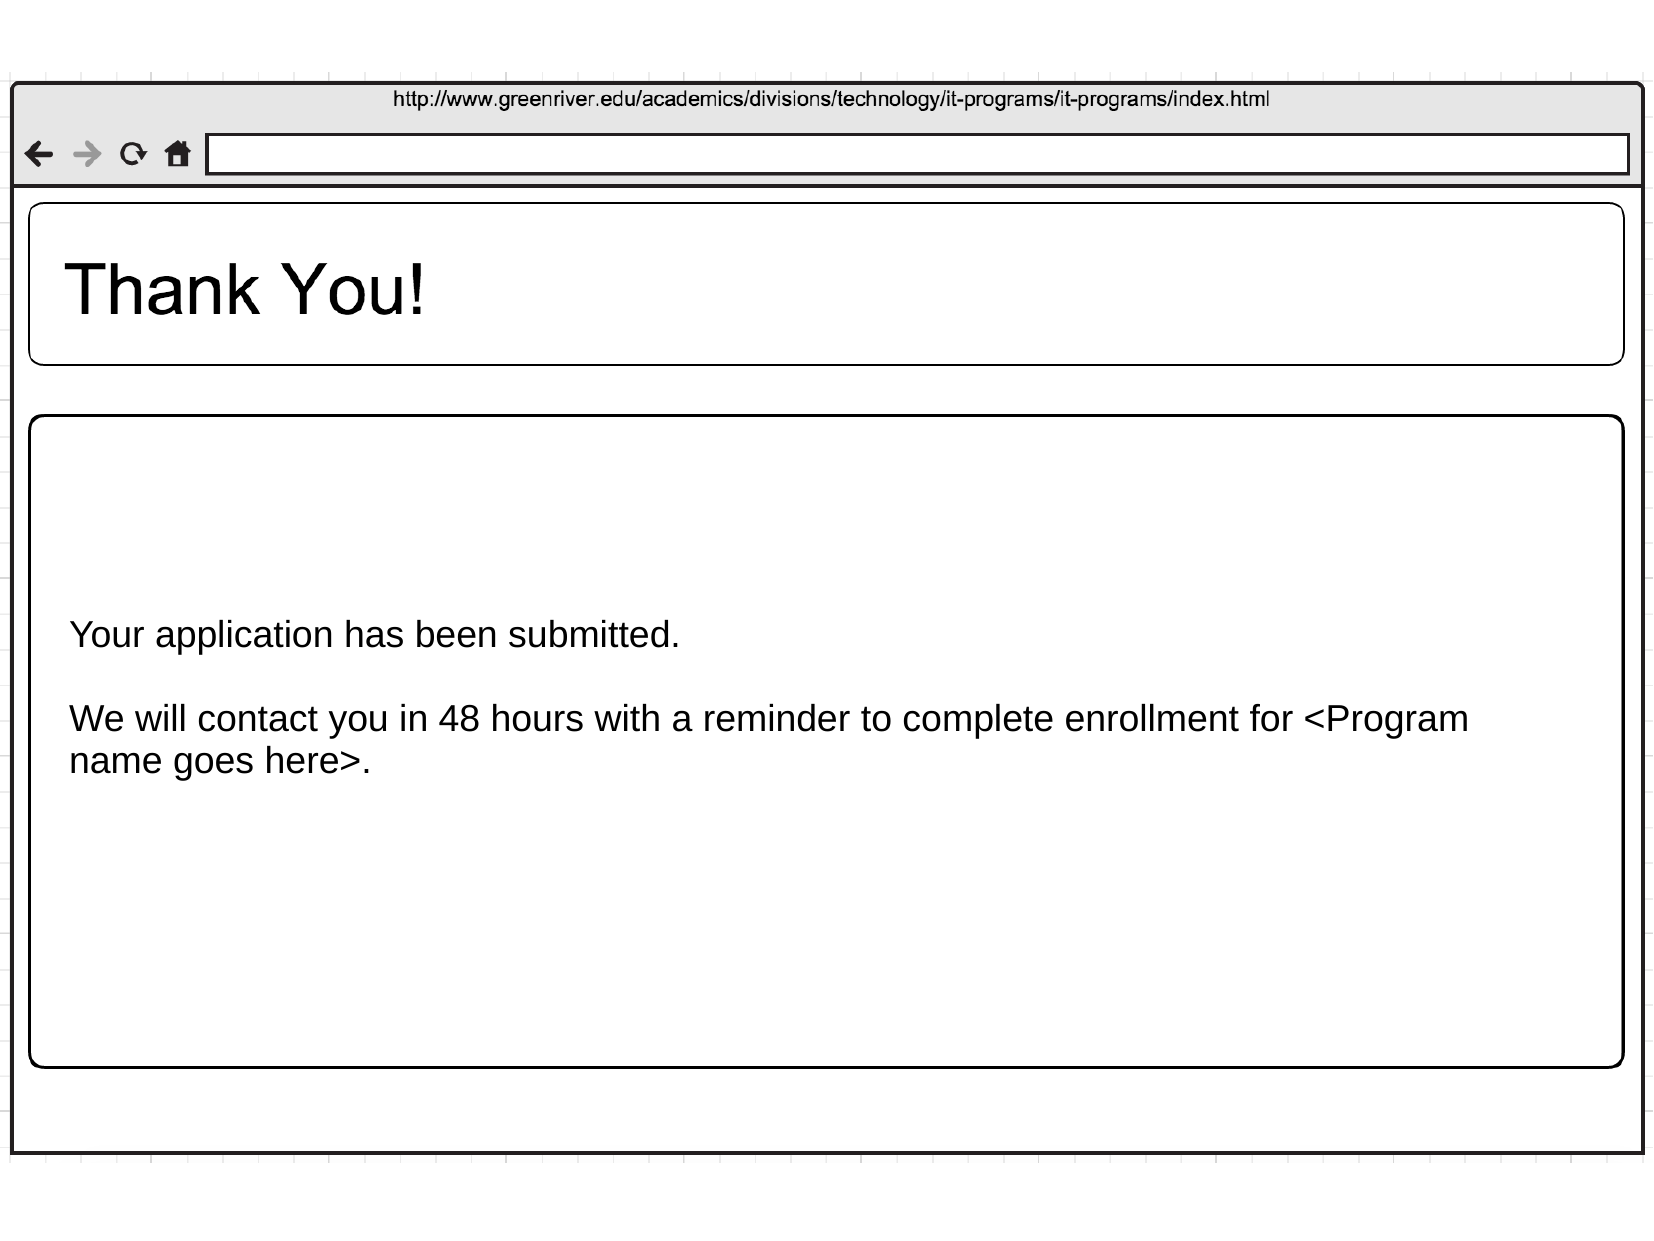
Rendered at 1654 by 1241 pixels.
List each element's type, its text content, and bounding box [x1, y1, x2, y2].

picture [0, 72, 1653, 1163]
table_header Your application has been submitted. We will contact you in 48 hours with a reminder to complete enrollment for <Program name goes here>. [55, 481, 1584, 990]
